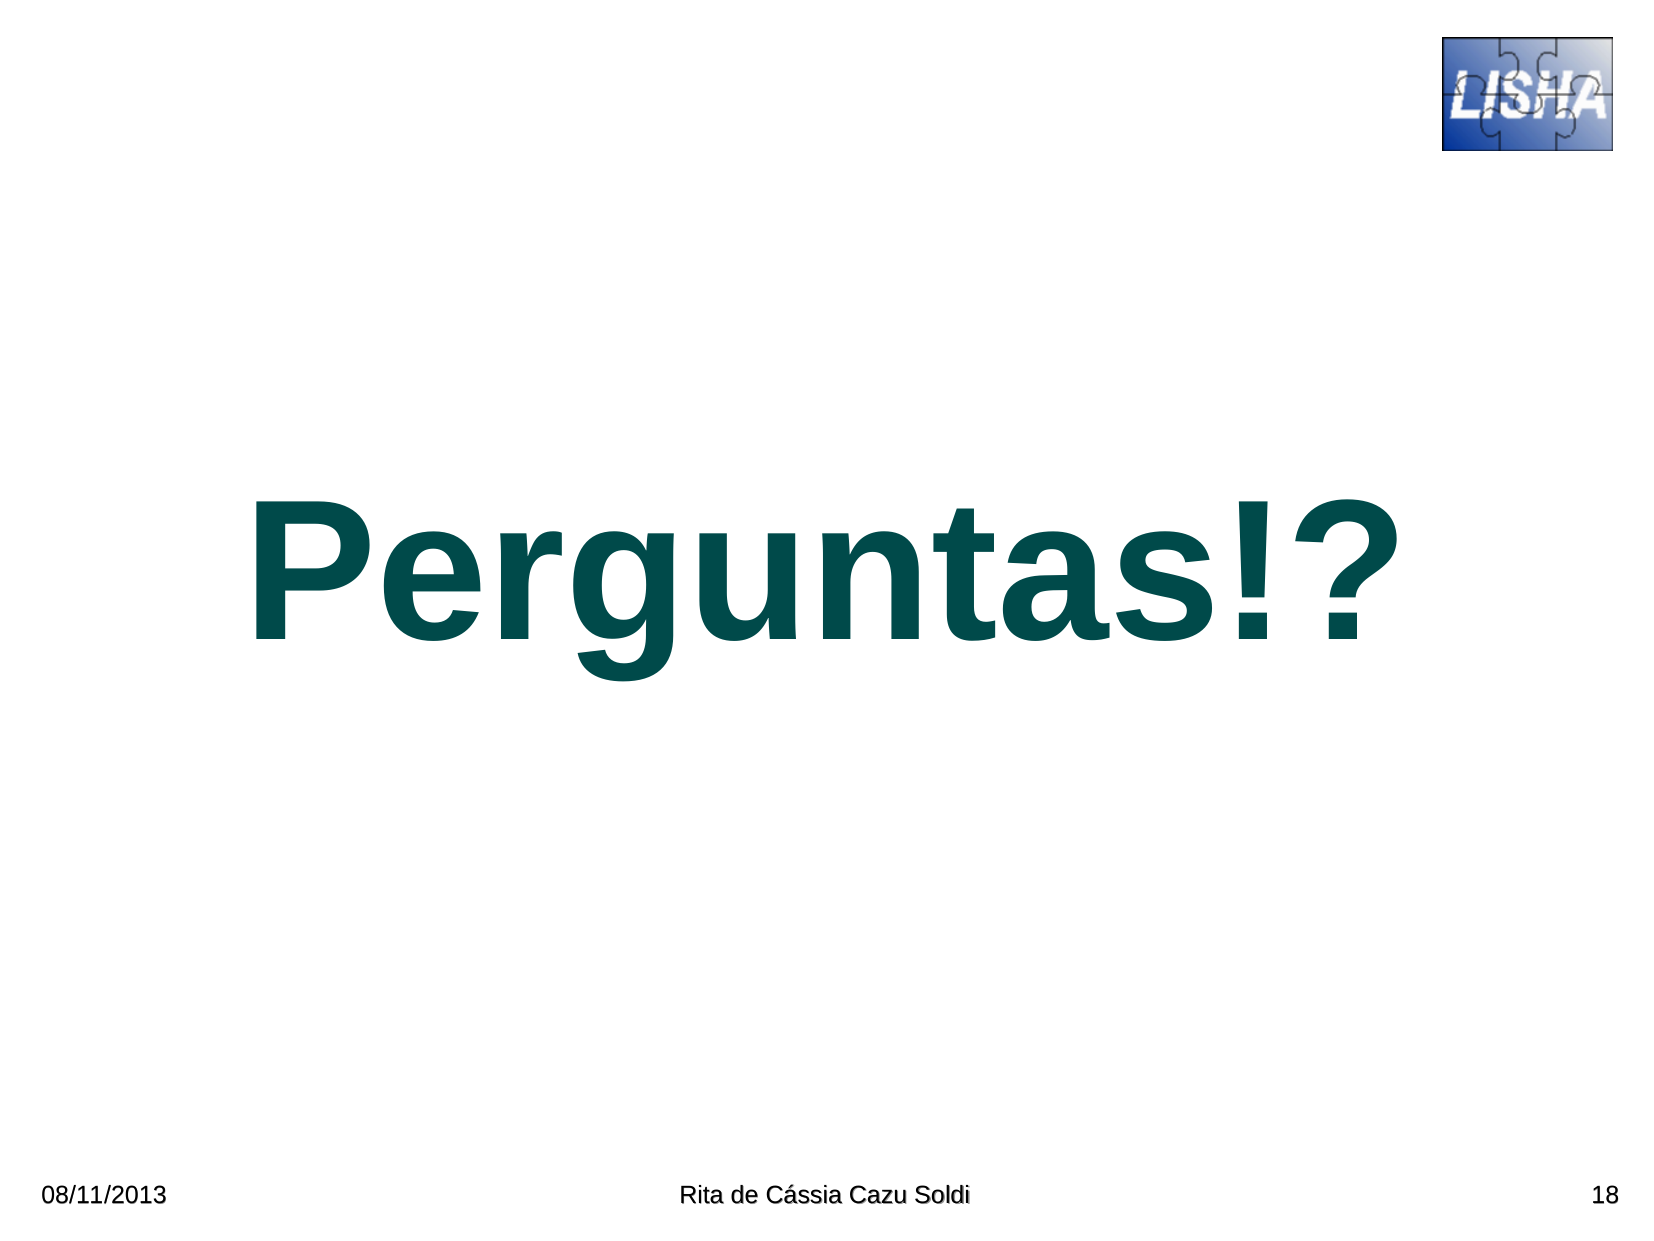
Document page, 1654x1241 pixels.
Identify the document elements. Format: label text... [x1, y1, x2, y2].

picture [1442, 37, 1613, 151]
title Perguntas!? [236, 264, 1418, 728]
